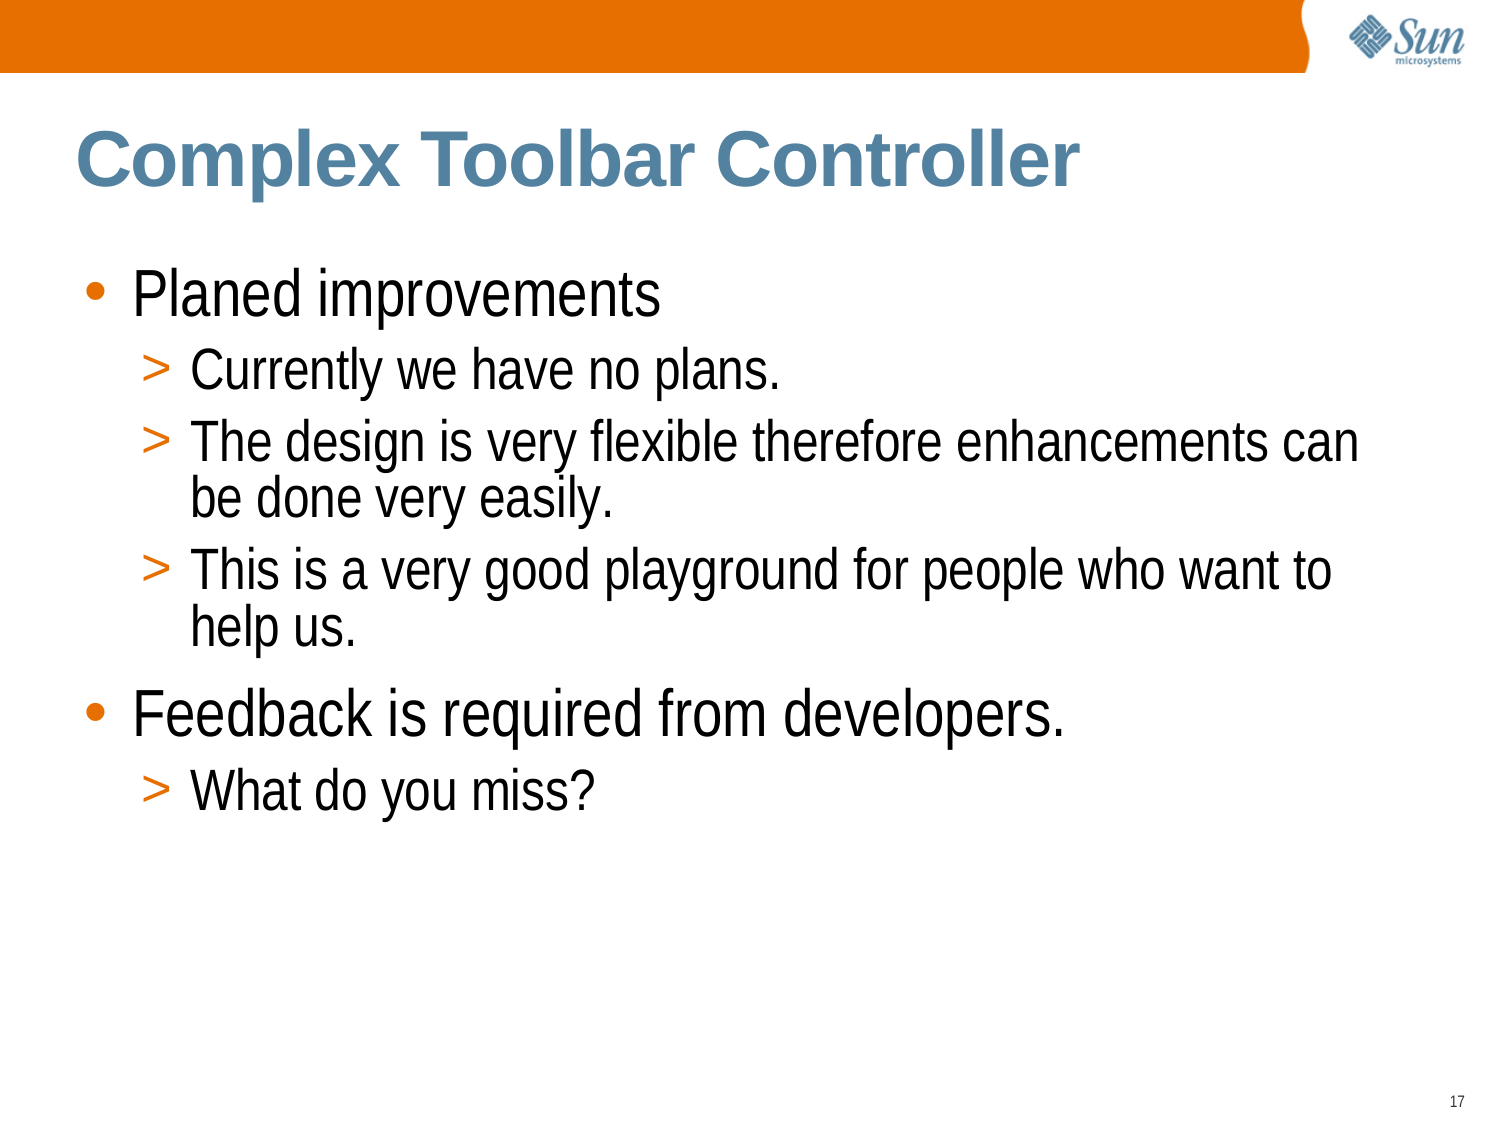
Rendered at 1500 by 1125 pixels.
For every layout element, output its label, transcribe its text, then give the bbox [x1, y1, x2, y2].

title Complex Toolbar Controller [75, 123, 1437, 227]
picture [0, 0, 1500, 73]
list Planed improvements Currently we have no plans. The design is very flexible therefore enhancements can be done very easily. This is a very good playground for people who want to help us. Feedback is required from developers. What do you miss? [64, 263, 1401, 1068]
